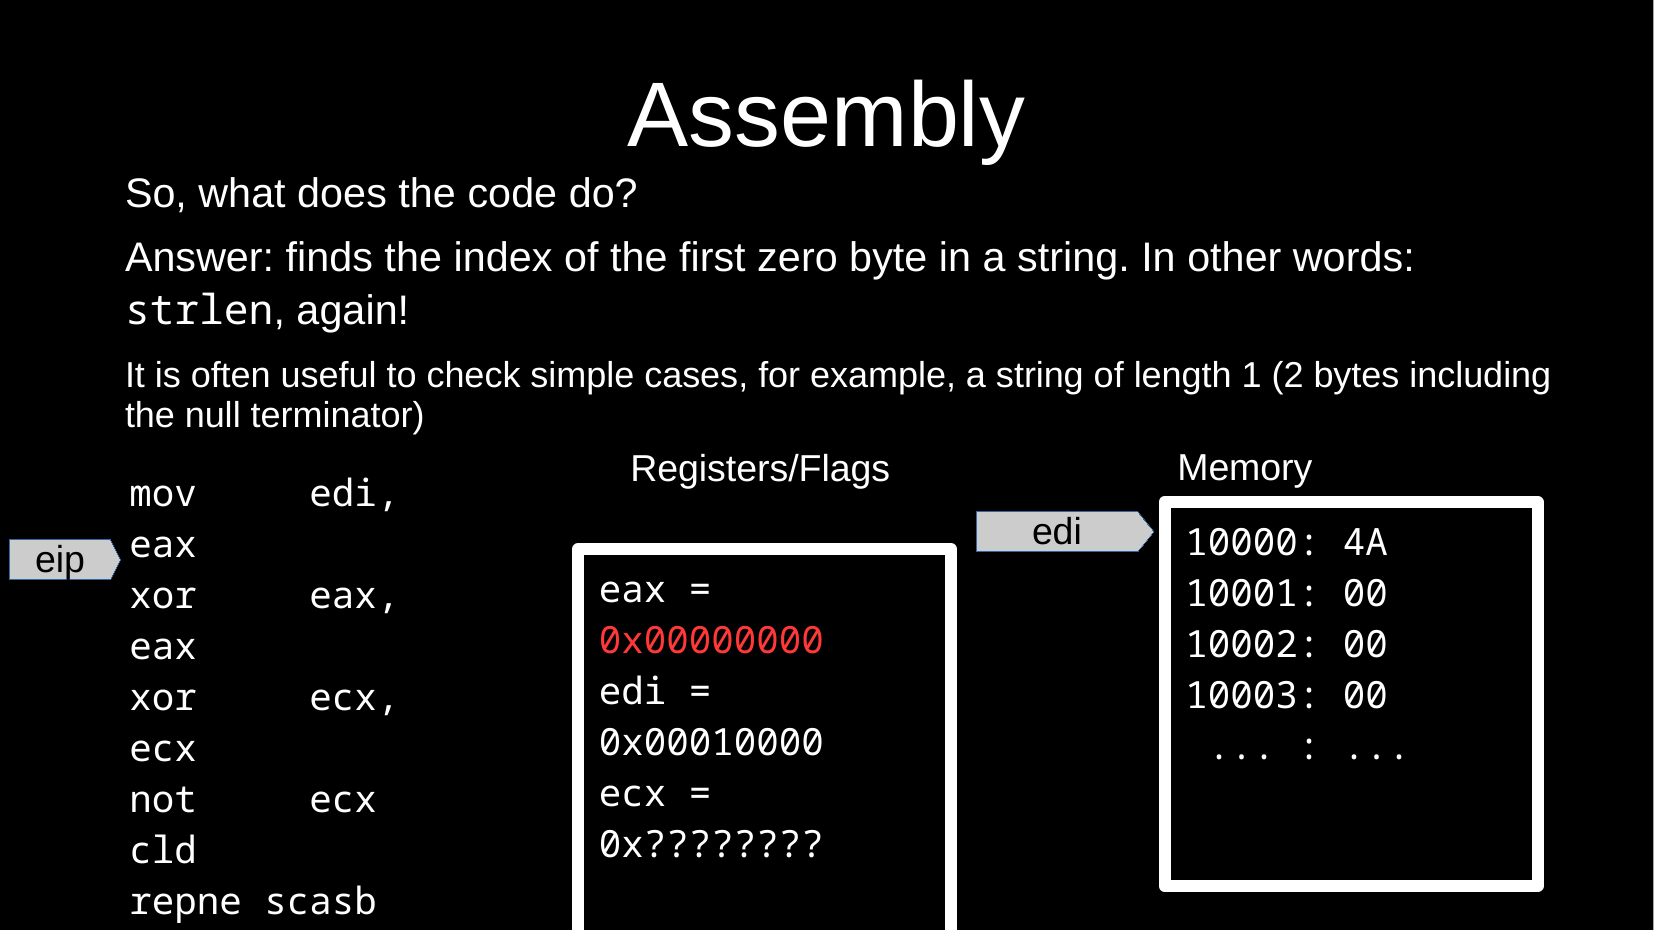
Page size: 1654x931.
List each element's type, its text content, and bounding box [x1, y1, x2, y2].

text_box mov edi, eax xor eax, eax xor ecx, ecx not ecx cld repne scasb inc ecx not ecx mov eax, ecx ... [114, 459, 488, 887]
text_box Memory [1162, 441, 1463, 496]
text_box Registers/Flags [615, 441, 916, 498]
list So, what does the code do? Answer: finds the index of the first zero byte in a string. In other words: strlen, again! It is often useful to check simple cases, for example, a string of length 1 (2 bytes including the null terminator) [81, 170, 1570, 441]
text_box edi [976, 511, 1154, 552]
text_box eip [70, 554, 80, 570]
text_box 10000: 4A 10001: 00 10002: 00 10003: 00 ... : ... [1164, 501, 1538, 792]
text_box eip [9, 539, 121, 580]
title Assembly [82, 37, 1571, 193]
text_box eax = 0x00000000 edi = 0x00010000 ecx = 0x???????? DF: ? ZF: 1 [578, 549, 952, 764]
